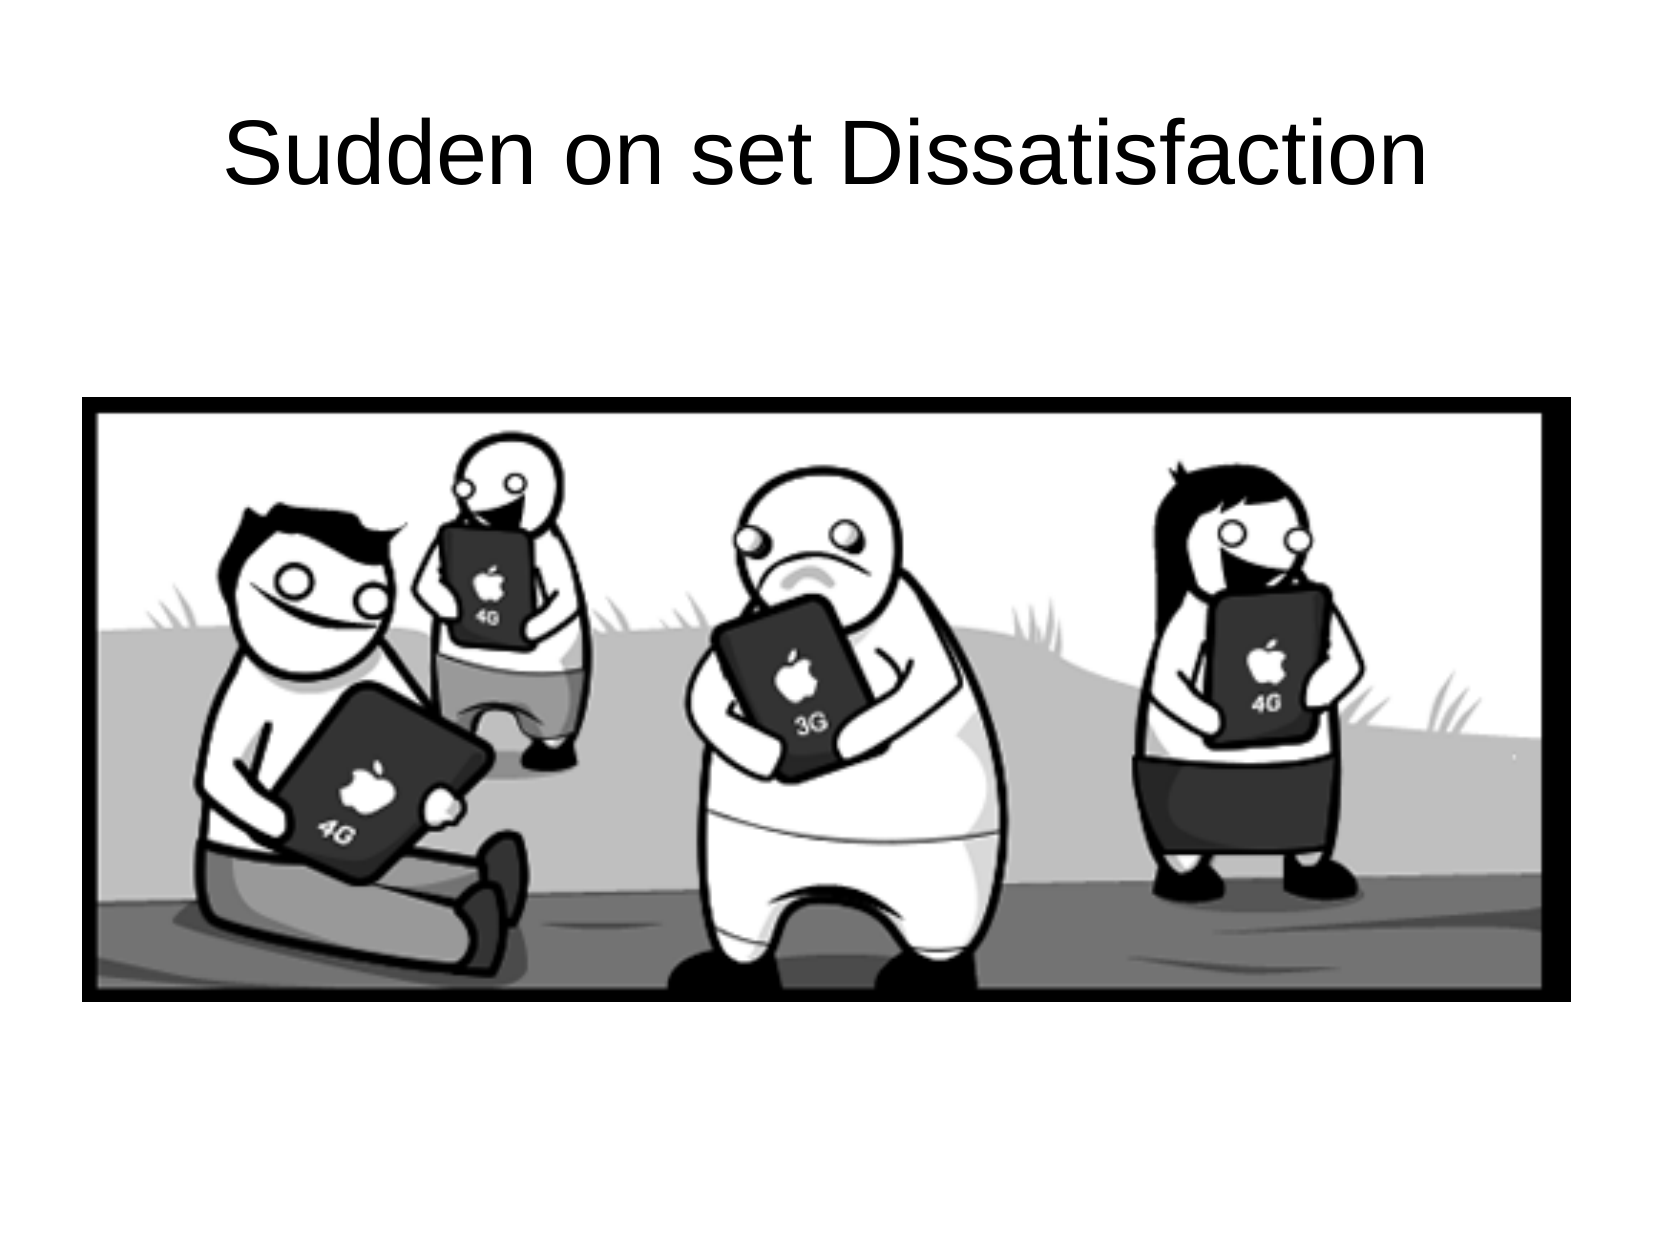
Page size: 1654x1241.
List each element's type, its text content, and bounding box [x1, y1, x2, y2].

title Sudden on set Dissatisfaction [82, 49, 1571, 257]
picture [82, 397, 1571, 1002]
